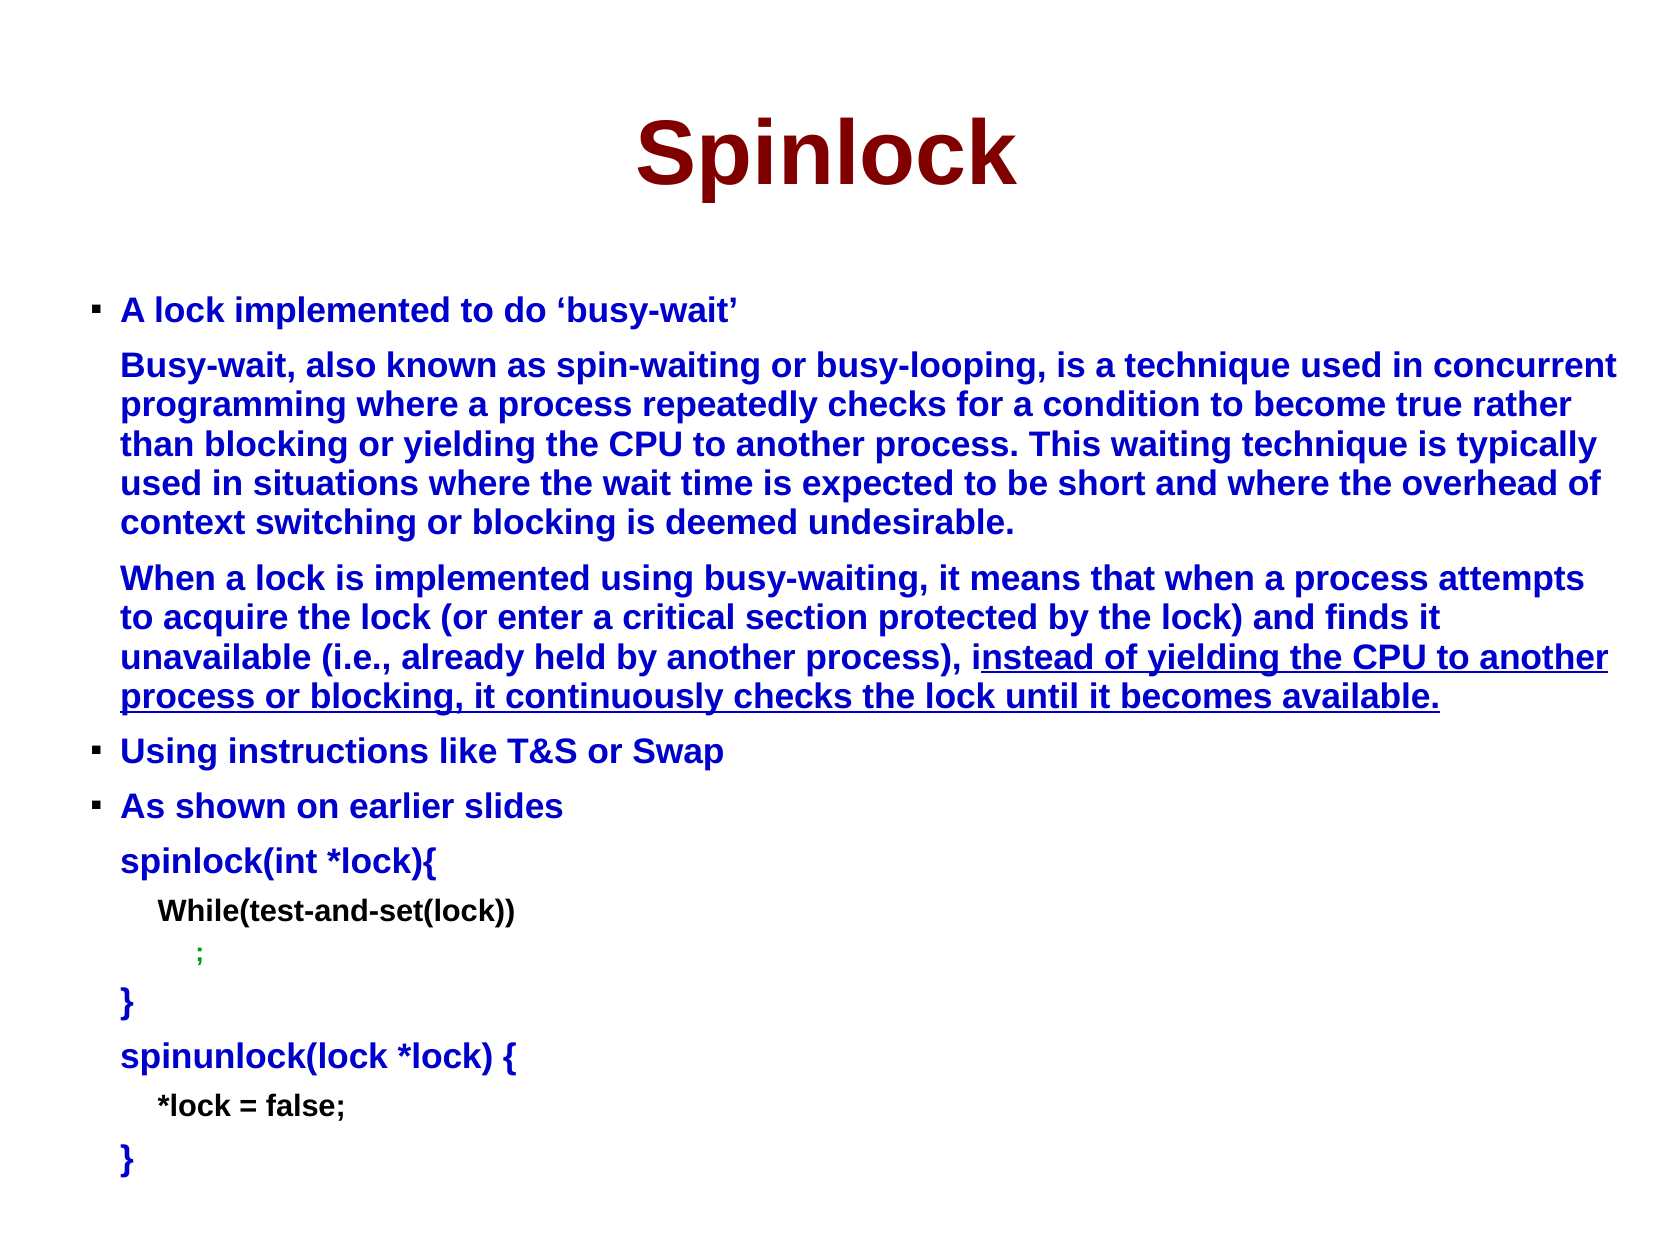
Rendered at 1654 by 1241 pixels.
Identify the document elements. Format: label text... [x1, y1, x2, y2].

list A lock implemented to do ‘busy-wait’ Busy-wait, also known as spin-waiting or busy-looping, is a technique used in concurrent programming where a process repeatedly checks for a condition to become true rather than blocking or yielding the CPU to another process. This waiting technique is typically used in situations where the wait time is expected to be short and where the overhead of context switching or blocking is deemed undesirable. When a lock is implemented using busy-waiting, it means that when a process attempts to acquire the lock (or enter a critical section protected by the lock) and finds it unavailable (i.e., already held by another process), instead of yielding the CPU to another process or blocking, it continuously checks the lock until it becomes available. Using instructions like T&S or Swap As shown on earlier slides spinlock(int *lock){ While(test-and-set(lock)) ; } spinunlock(lock *lock) { *lock = false; } [82, 290, 1619, 1205]
title Spinlock [82, 49, 1571, 257]
